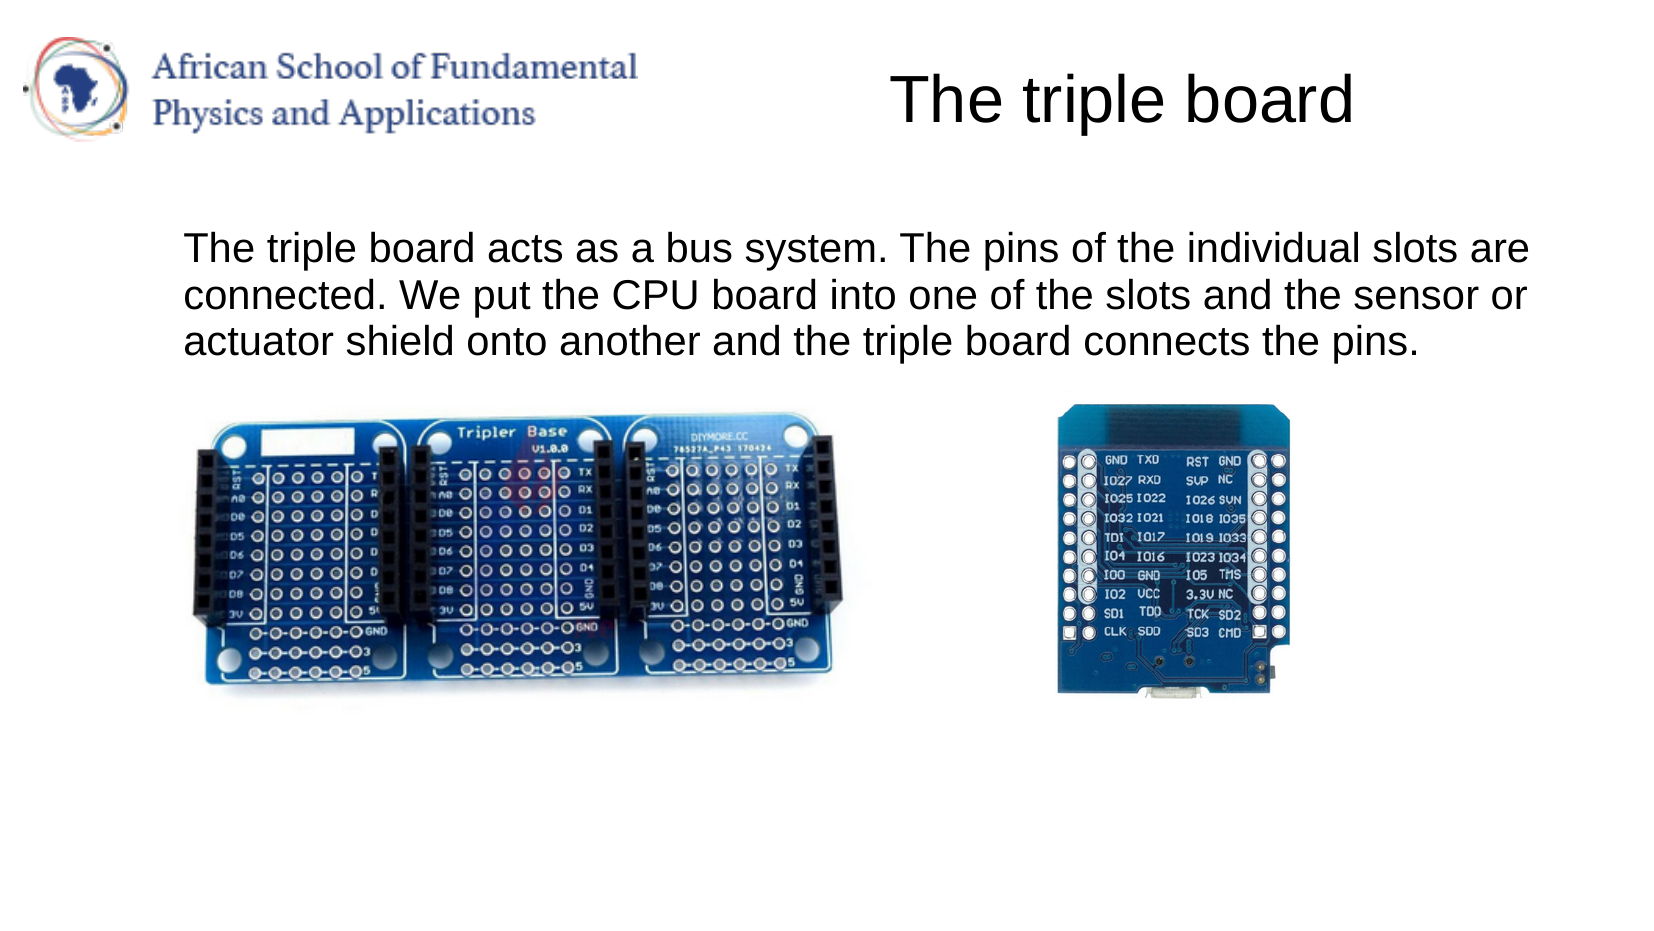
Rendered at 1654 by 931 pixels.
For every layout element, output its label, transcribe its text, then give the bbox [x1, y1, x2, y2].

picture [23, 37, 635, 142]
list The triple board acts as a bus system. The pins of the individual slots are connected. We put the CPU board into one of the slots and the sensor or actuator shield onto another and the triple board connects the pins. [112, 225, 1601, 765]
title The triple board [635, 21, 1610, 177]
